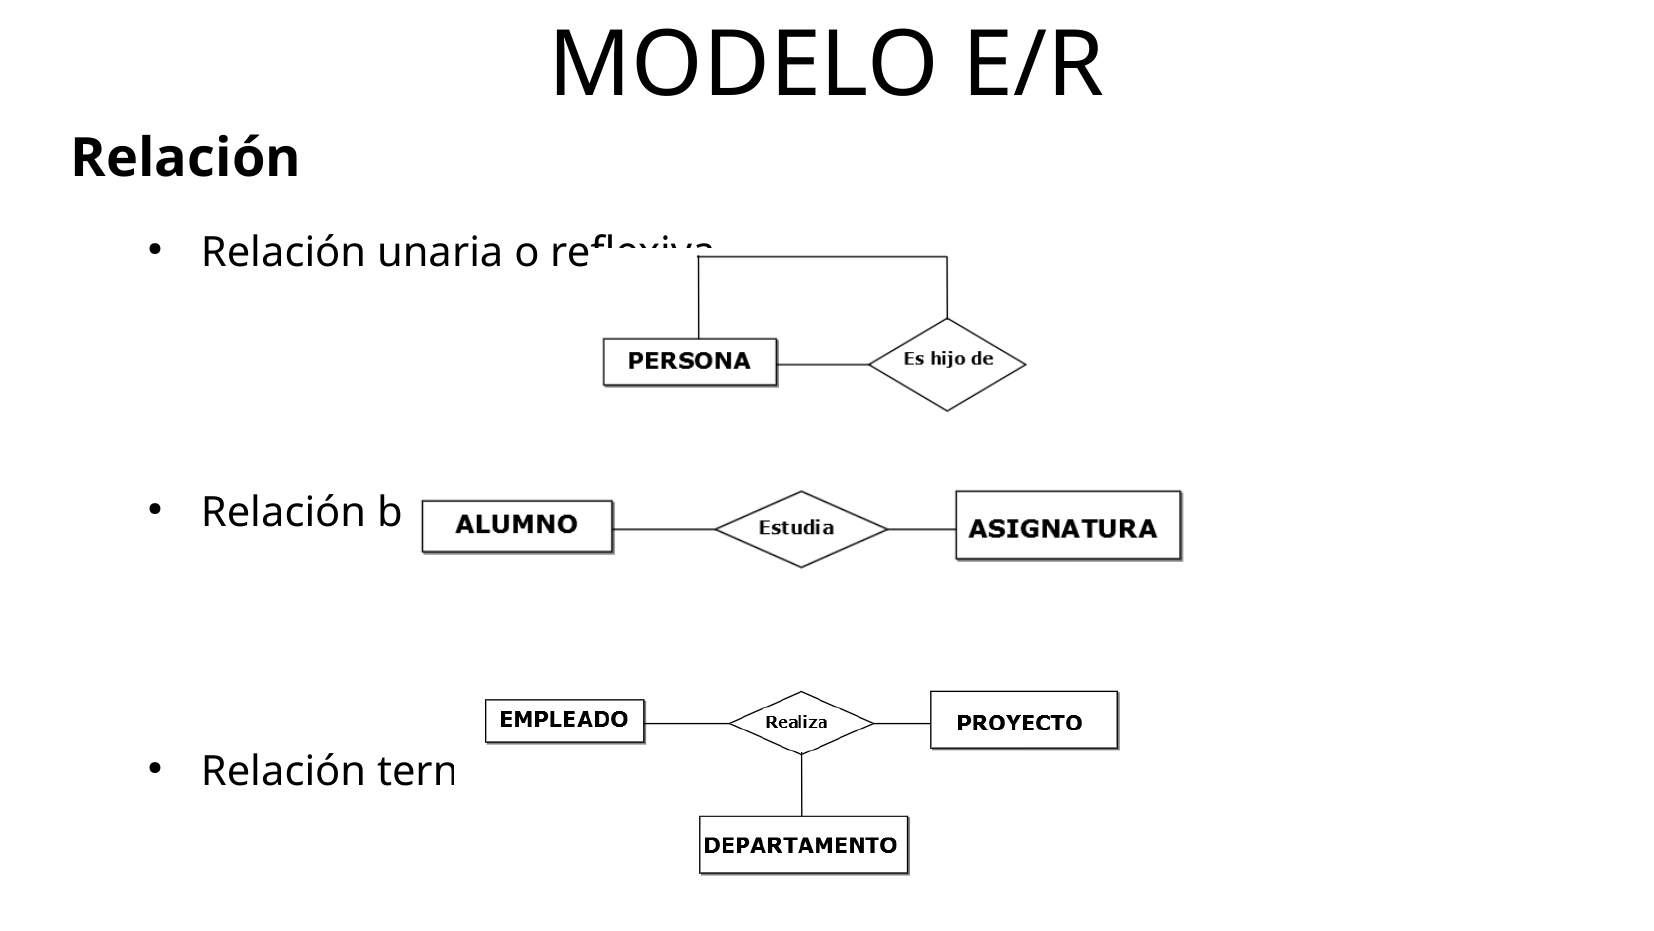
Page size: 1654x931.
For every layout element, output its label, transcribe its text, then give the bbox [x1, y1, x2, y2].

picture [405, 478, 1193, 586]
title MODELO E/R [82, 1, 1571, 119]
picture [454, 686, 1128, 881]
picture [590, 248, 1028, 414]
list Relación Relación unaria o reflexiva Relación binaria Relación ternaria [70, 118, 1560, 904]
